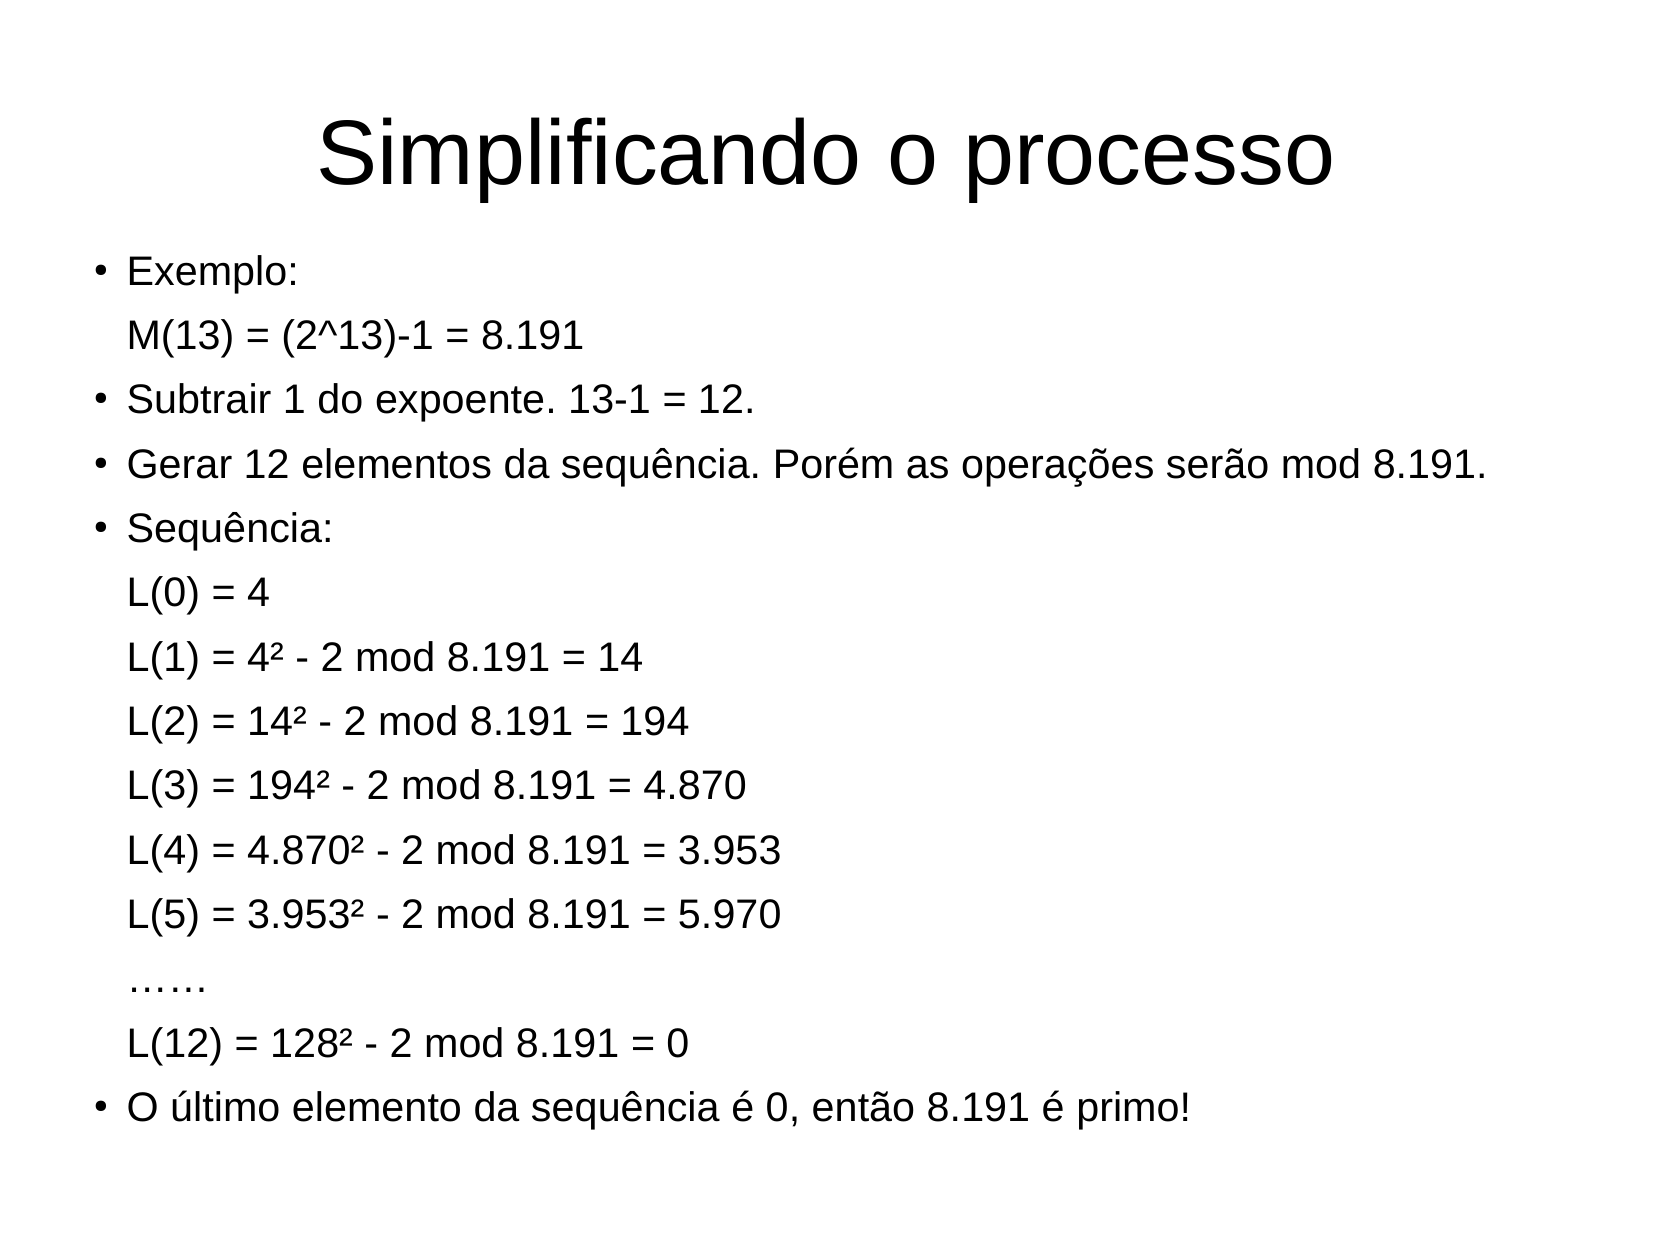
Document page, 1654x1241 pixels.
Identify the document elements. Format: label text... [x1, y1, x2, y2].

list Exemplo: M(13) = (2^13)-1 = 8.191 Subtrair 1 do expoente. 13-1 = 12. Gerar 12 elementos da sequência. Porém as operações serão mod 8.191. Sequência: L(0) = 4 L(1) = 4² - 2 mod 8.191 = 14 L(2) = 14² - 2 mod 8.191 = 194 L(3) = 194² - 2 mod 8.191 = 4.870 L(4) = 4.870² - 2 mod 8.191 = 3.953 L(5) = 3.953² - 2 mod 8.191 = 5.970 …… L(12) = 128² - 2 mod 8.191 = 0 O último elemento da sequência é 0, então 8.191 é primo! [82, 248, 1571, 1134]
title Simplificando o processo [82, 49, 1571, 248]
